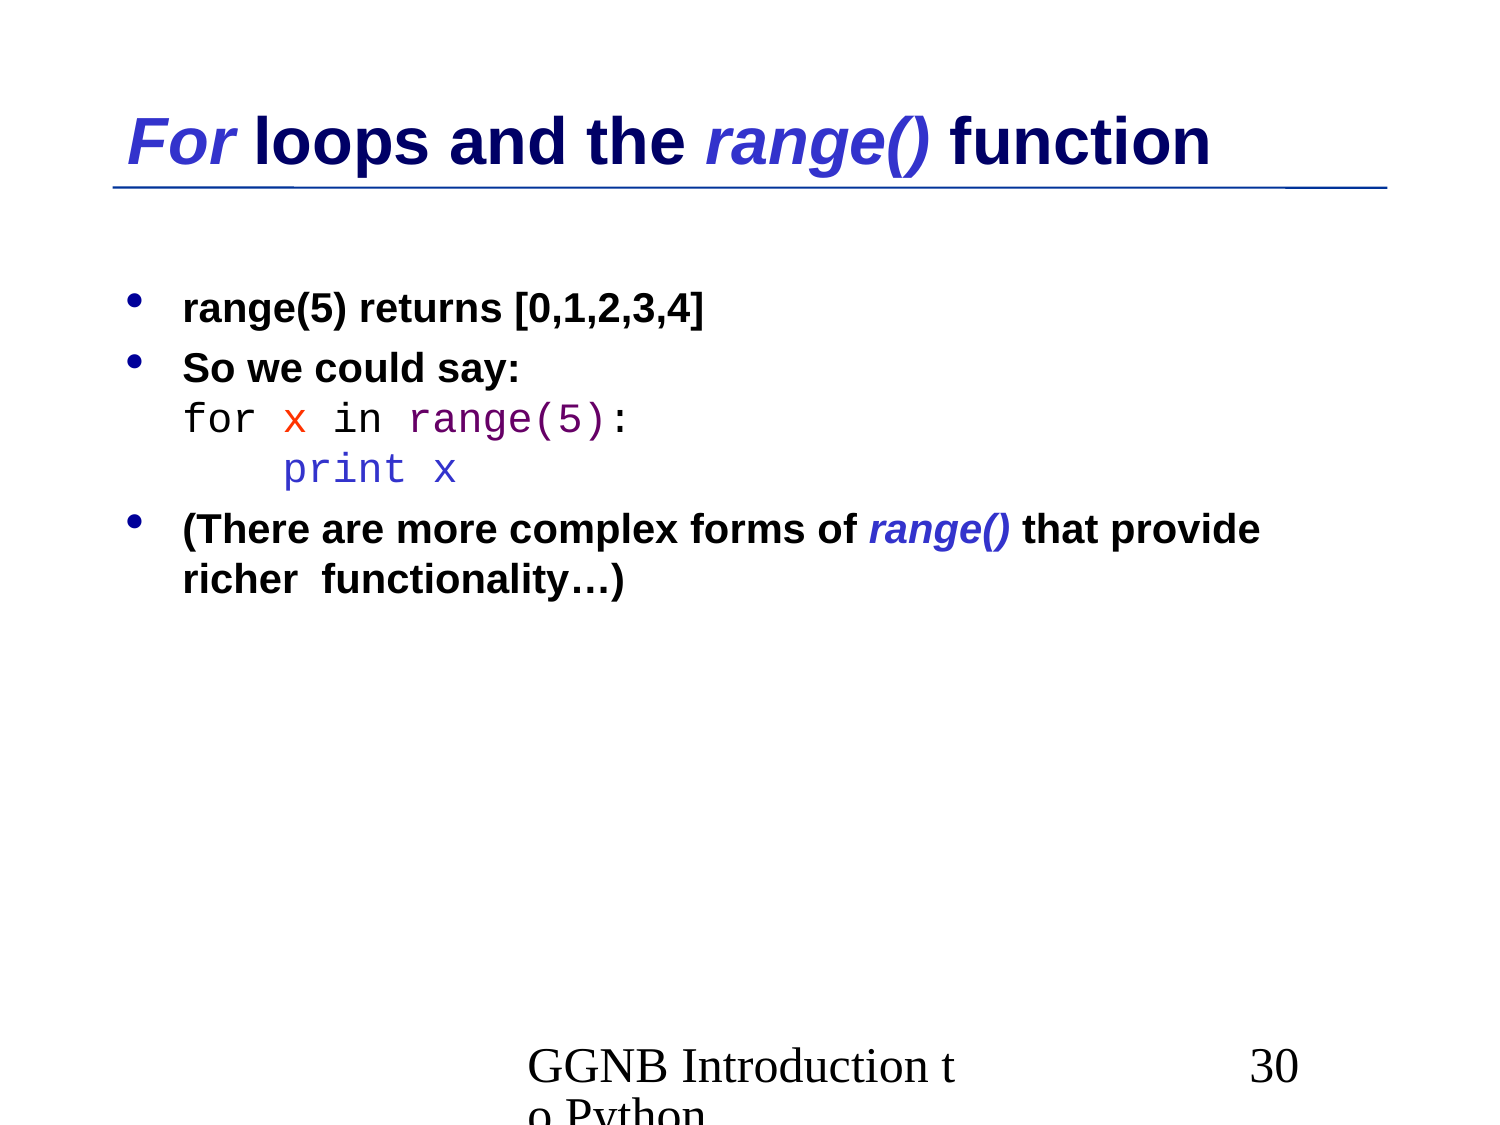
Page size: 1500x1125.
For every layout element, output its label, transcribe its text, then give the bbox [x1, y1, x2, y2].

list range(5) returns [0,1,2,3,4] So we could say: for x in range(5): print x (There are more complex forms of range() that provide richer functionality…) [112, 212, 1388, 963]
title For loops and the range() function [112, 89, 1388, 185]
